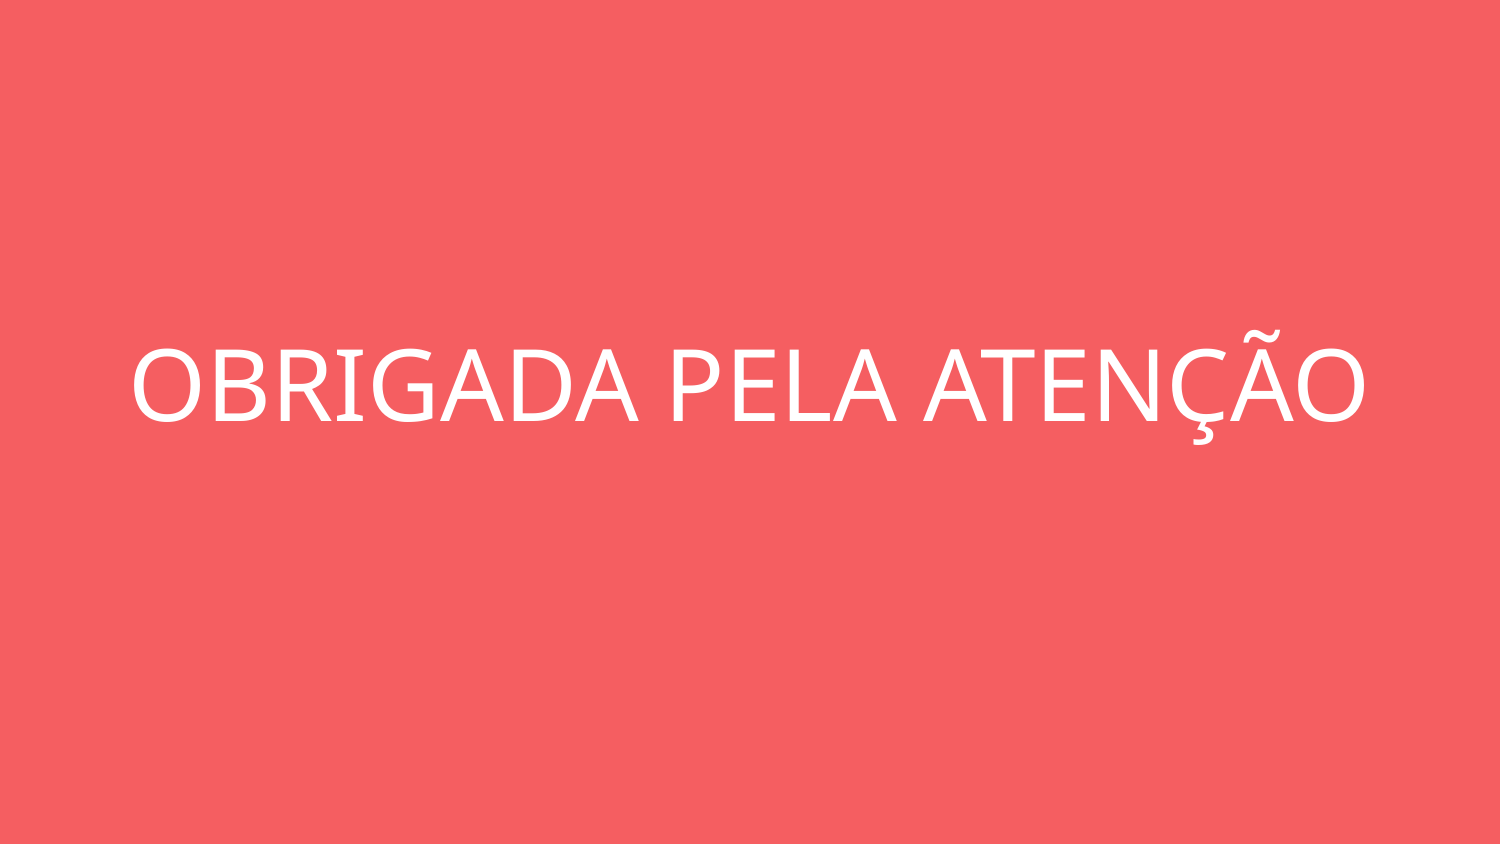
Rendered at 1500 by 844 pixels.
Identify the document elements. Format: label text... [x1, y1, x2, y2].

title OBRIGADA PELA ATENÇÃO [83, 233, 1417, 529]
